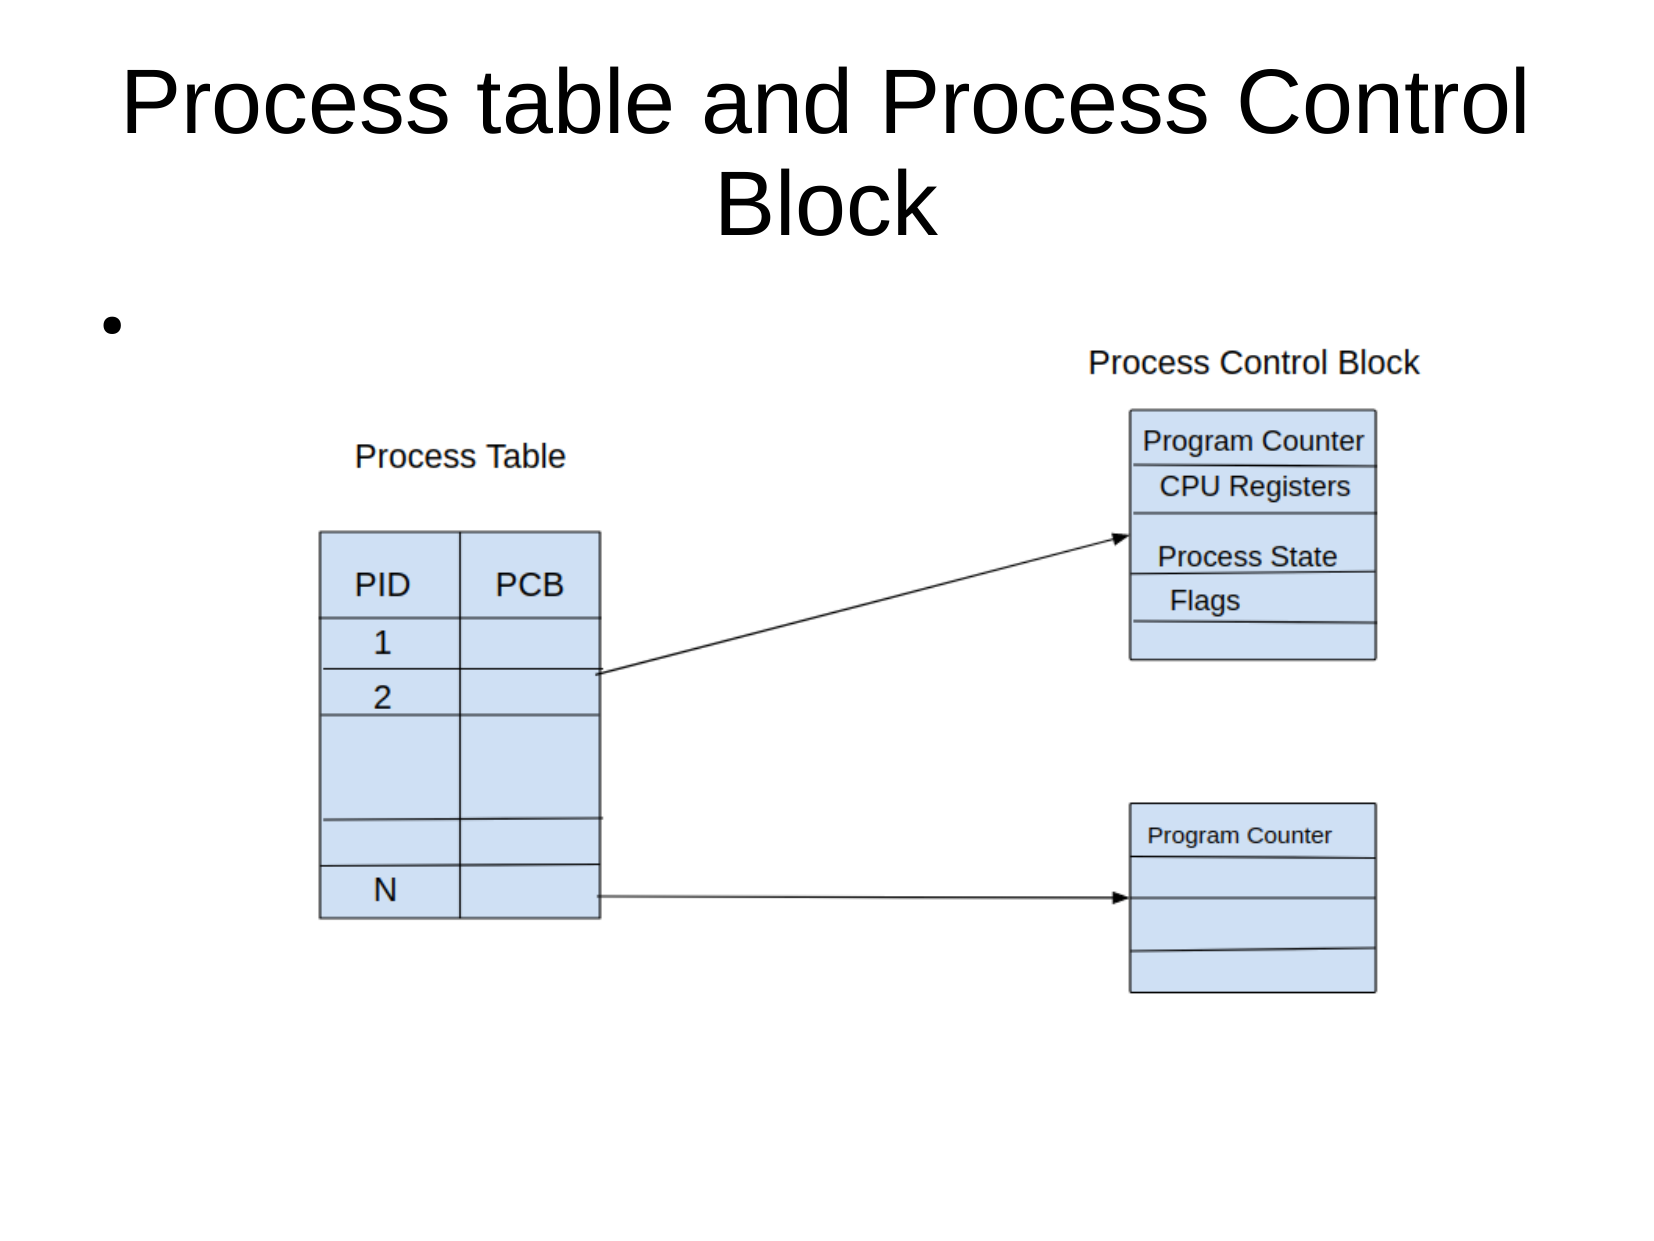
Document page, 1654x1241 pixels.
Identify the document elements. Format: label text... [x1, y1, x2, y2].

title Process table and Process Control Block [82, 49, 1571, 257]
list [82, 290, 1571, 1010]
picture [153, 293, 1498, 1028]
